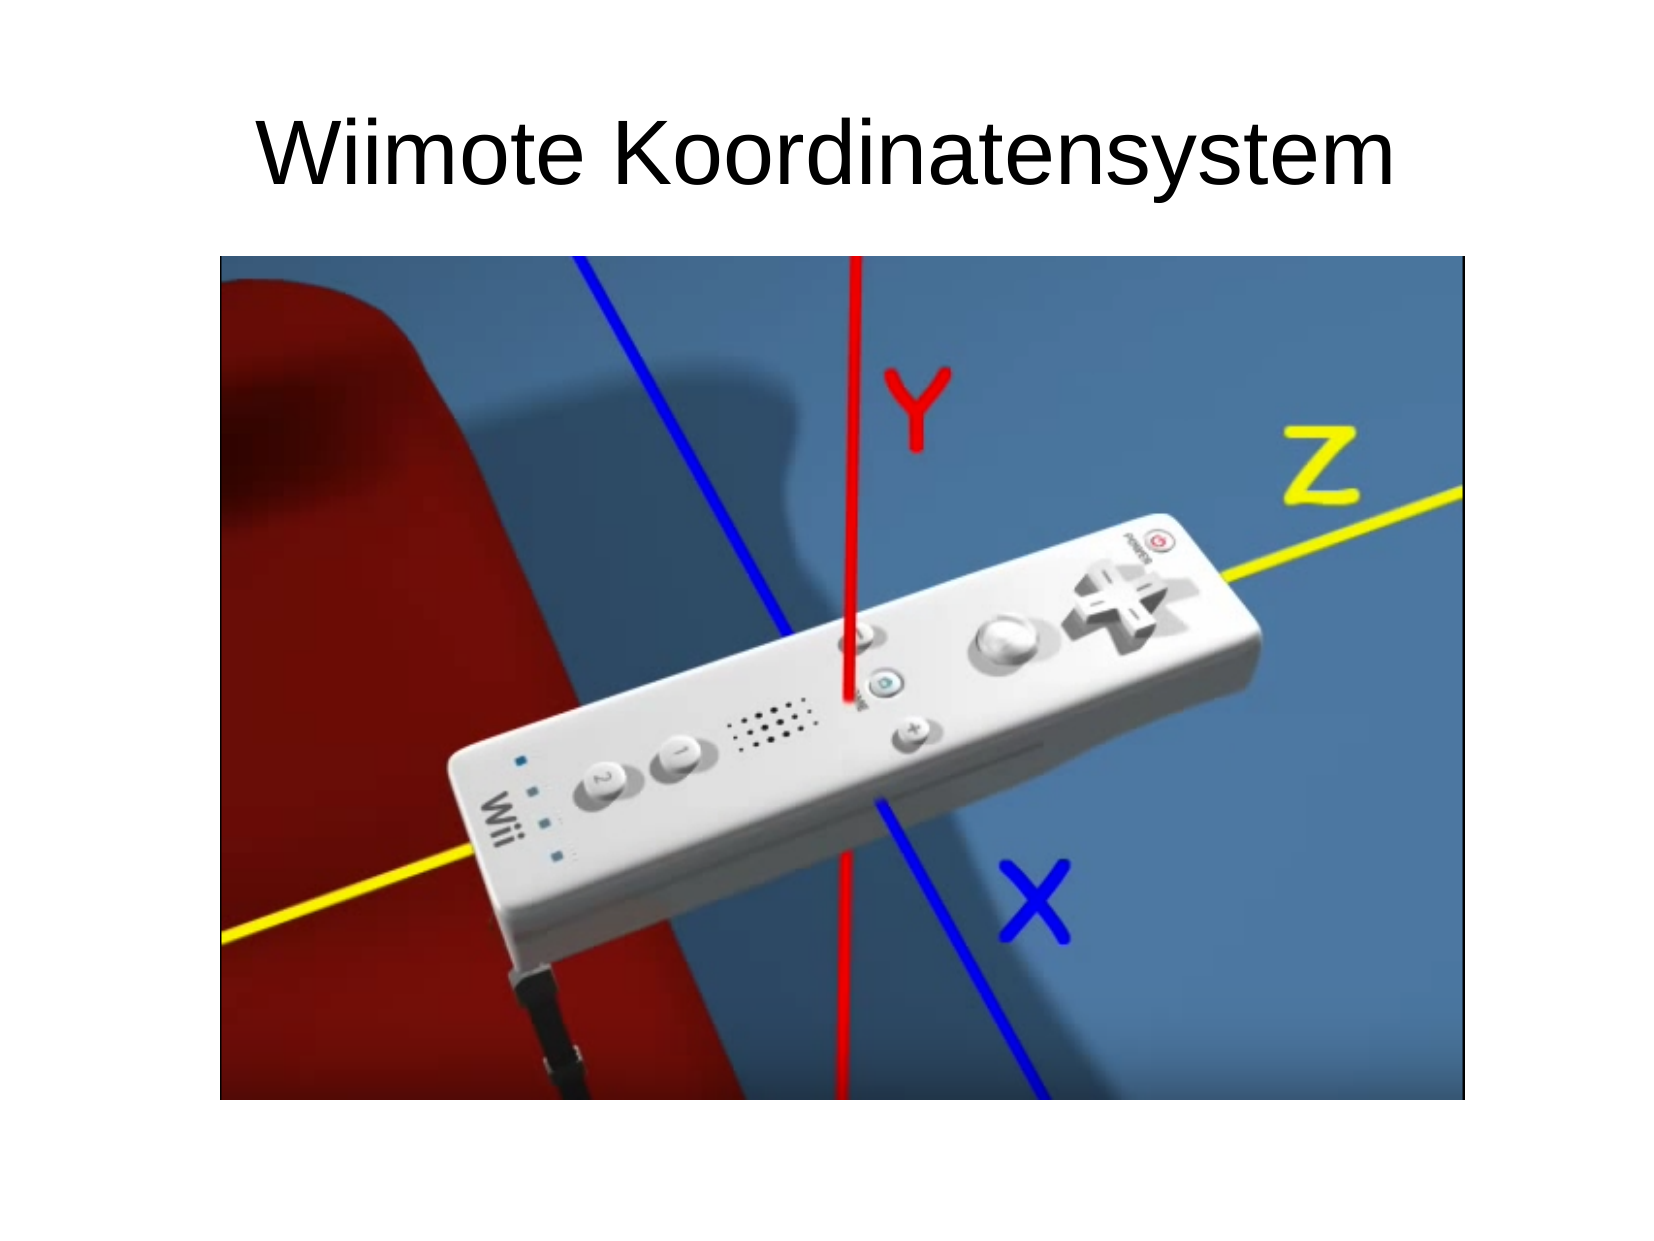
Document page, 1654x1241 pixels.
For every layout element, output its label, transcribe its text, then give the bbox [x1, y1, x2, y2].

title Wiimote Koordinatensystem [82, 49, 1571, 257]
picture [220, 256, 1465, 1100]
